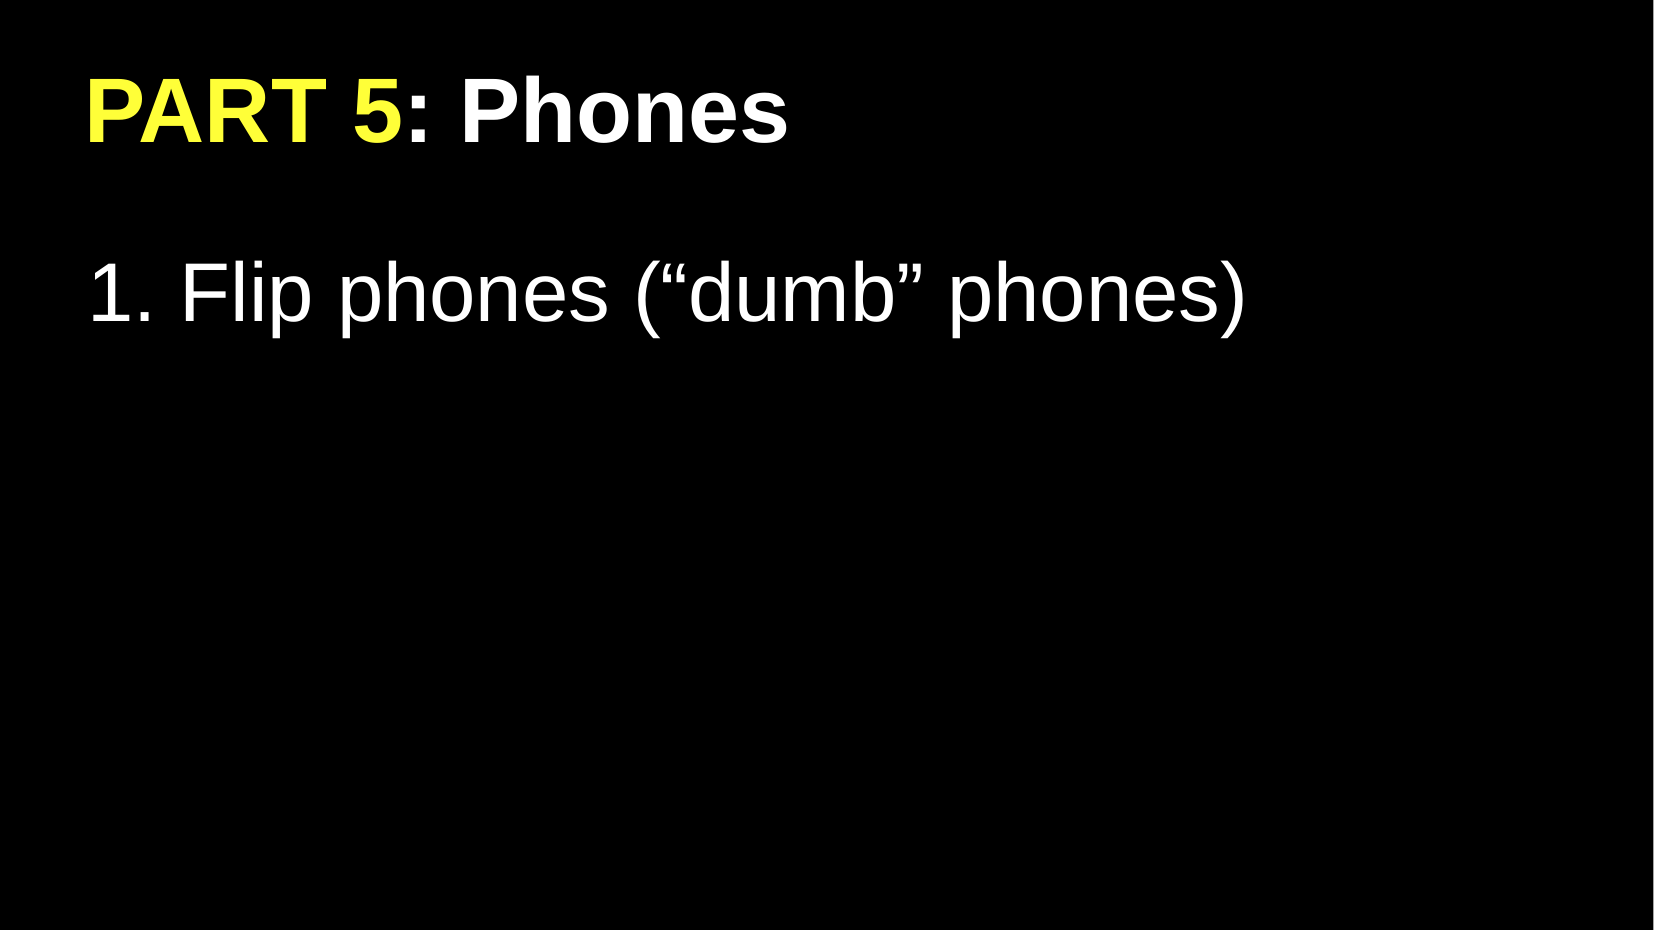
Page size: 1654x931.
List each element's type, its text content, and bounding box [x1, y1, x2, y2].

title PART 5: Phones [84, 56, 1561, 166]
list 1. Flip phones (“dumb” phones) [87, 124, 1573, 901]
